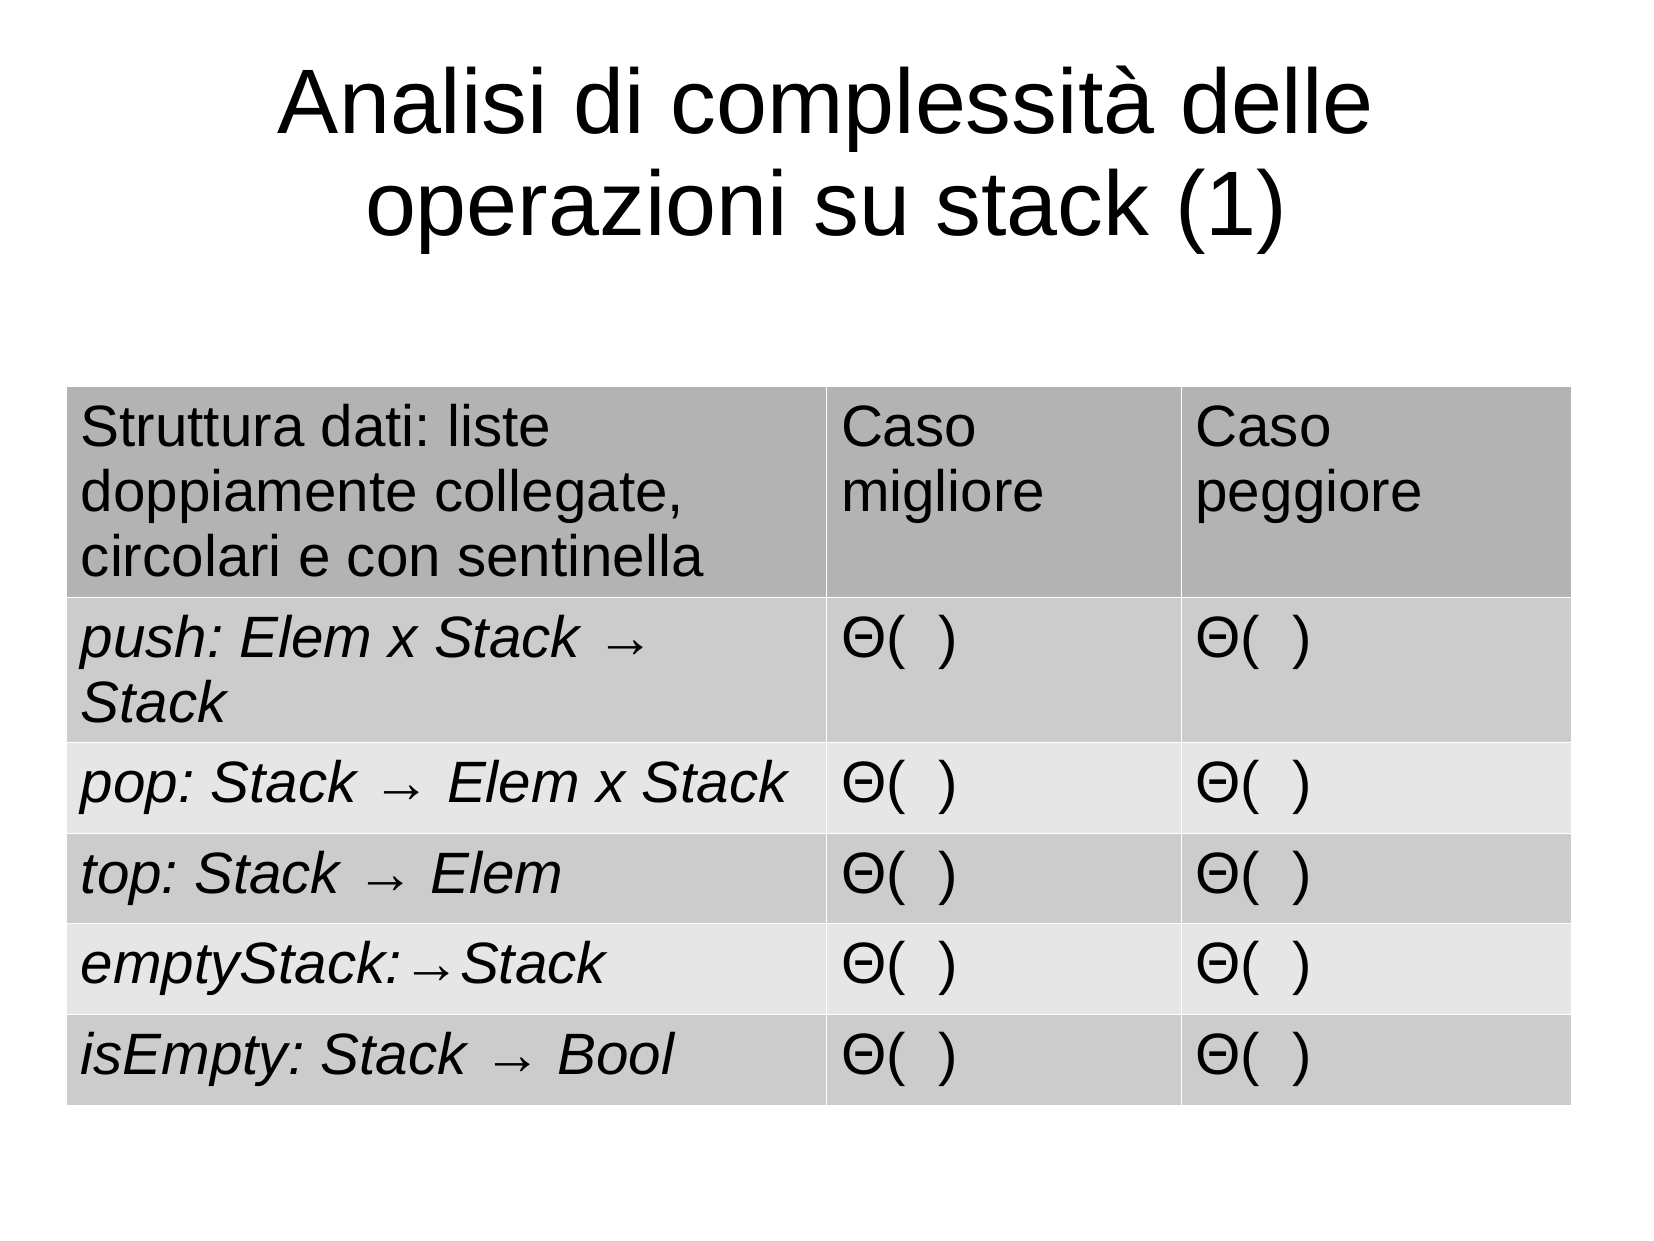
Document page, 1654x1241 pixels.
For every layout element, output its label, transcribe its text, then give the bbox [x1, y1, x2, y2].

table_cell Θ( ) [1182, 834, 1571, 923]
table_cell emptyStack:→Stack [67, 924, 826, 1014]
table_cell Θ( ) [827, 1015, 1181, 1105]
table_cell Θ( ) [827, 924, 1181, 1014]
table_cell pop: Stack → Elem x Stack [67, 743, 826, 833]
title Analisi di complessità delle operazioni su stack (1) [82, 49, 1571, 257]
table_cell Θ( ) [1182, 924, 1571, 1014]
table_cell Θ( ) [827, 834, 1181, 923]
table_cell Θ( ) [1182, 1015, 1571, 1105]
table_cell isEmpty: Stack → Bool [67, 1015, 826, 1105]
table_cell Θ( ) [1182, 598, 1571, 742]
table_cell push: Elem x Stack → Stack [67, 598, 826, 742]
table_header Caso peggiore [1182, 387, 1571, 597]
table_cell Θ( ) [827, 598, 1181, 742]
table_cell Θ( ) [827, 743, 1181, 833]
table_header Caso migliore [827, 387, 1181, 597]
table_cell top: Stack → Elem [67, 834, 826, 923]
table_cell Θ( ) [1182, 743, 1571, 833]
table_header Struttura dati: liste doppiamente collegate, circolari e con sentinella [67, 387, 826, 597]
